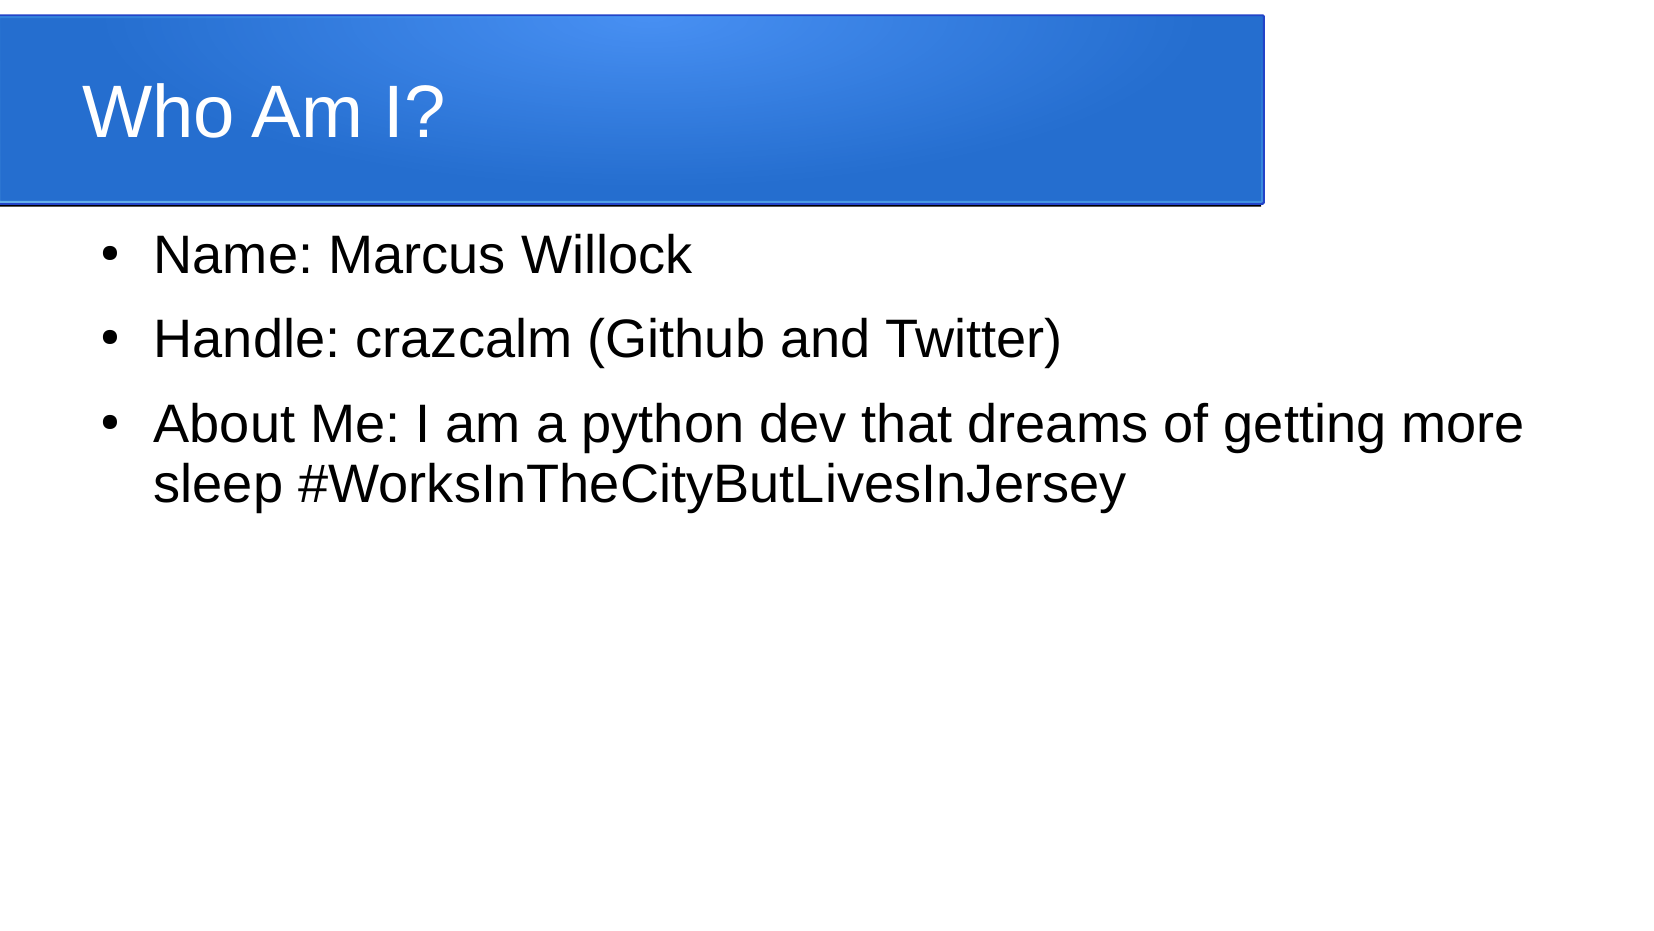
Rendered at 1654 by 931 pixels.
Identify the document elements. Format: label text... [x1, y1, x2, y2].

title Who Am I? [82, 35, 1235, 189]
list Name: Marcus Willock Handle: crazcalm (Github and Twitter) About Me: I am a python dev that dreams of getting more sleep #WorksInTheCityButLivesInJersey [82, 224, 1571, 764]
